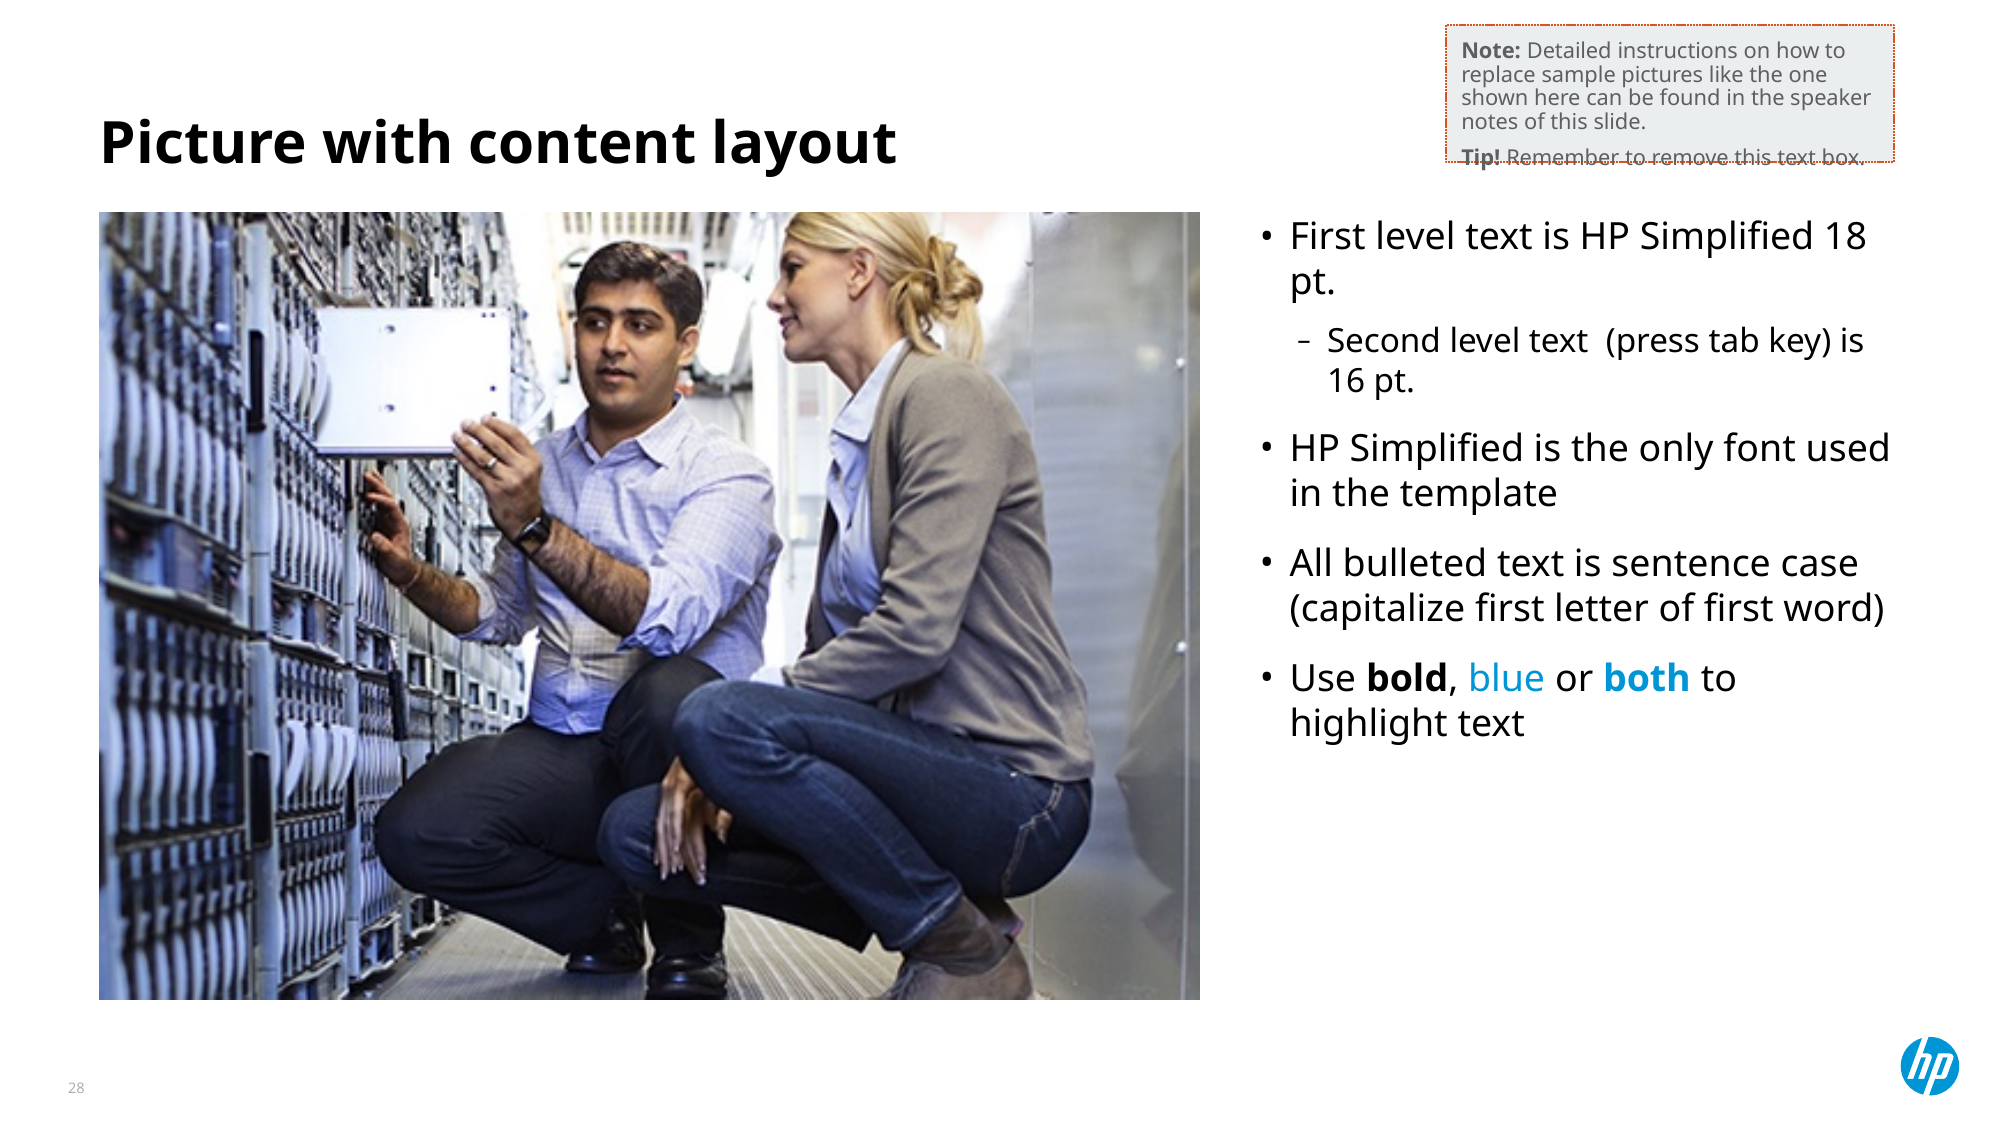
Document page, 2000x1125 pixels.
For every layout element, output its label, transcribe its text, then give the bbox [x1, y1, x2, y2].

slide_number <number> [34, 1062, 85, 1099]
list First level text is HP Simplified 18 pt. Second level text (press tab key) is 16 pt. HP Simplified is the only font used in the template All bulleted text is sentence case (capitalize first letter of first word) Use bold, blue or both to highlight text [1259, 212, 1900, 1000]
text_box Note: Detailed instructions on how to replace sample pictures like the one shown here can be found in the speaker notes of this slide. Tip! Remember to remove this text box. [1446, 24, 1894, 163]
title Picture with content layout [99, 50, 1900, 175]
picture [99, 212, 1200, 1000]
